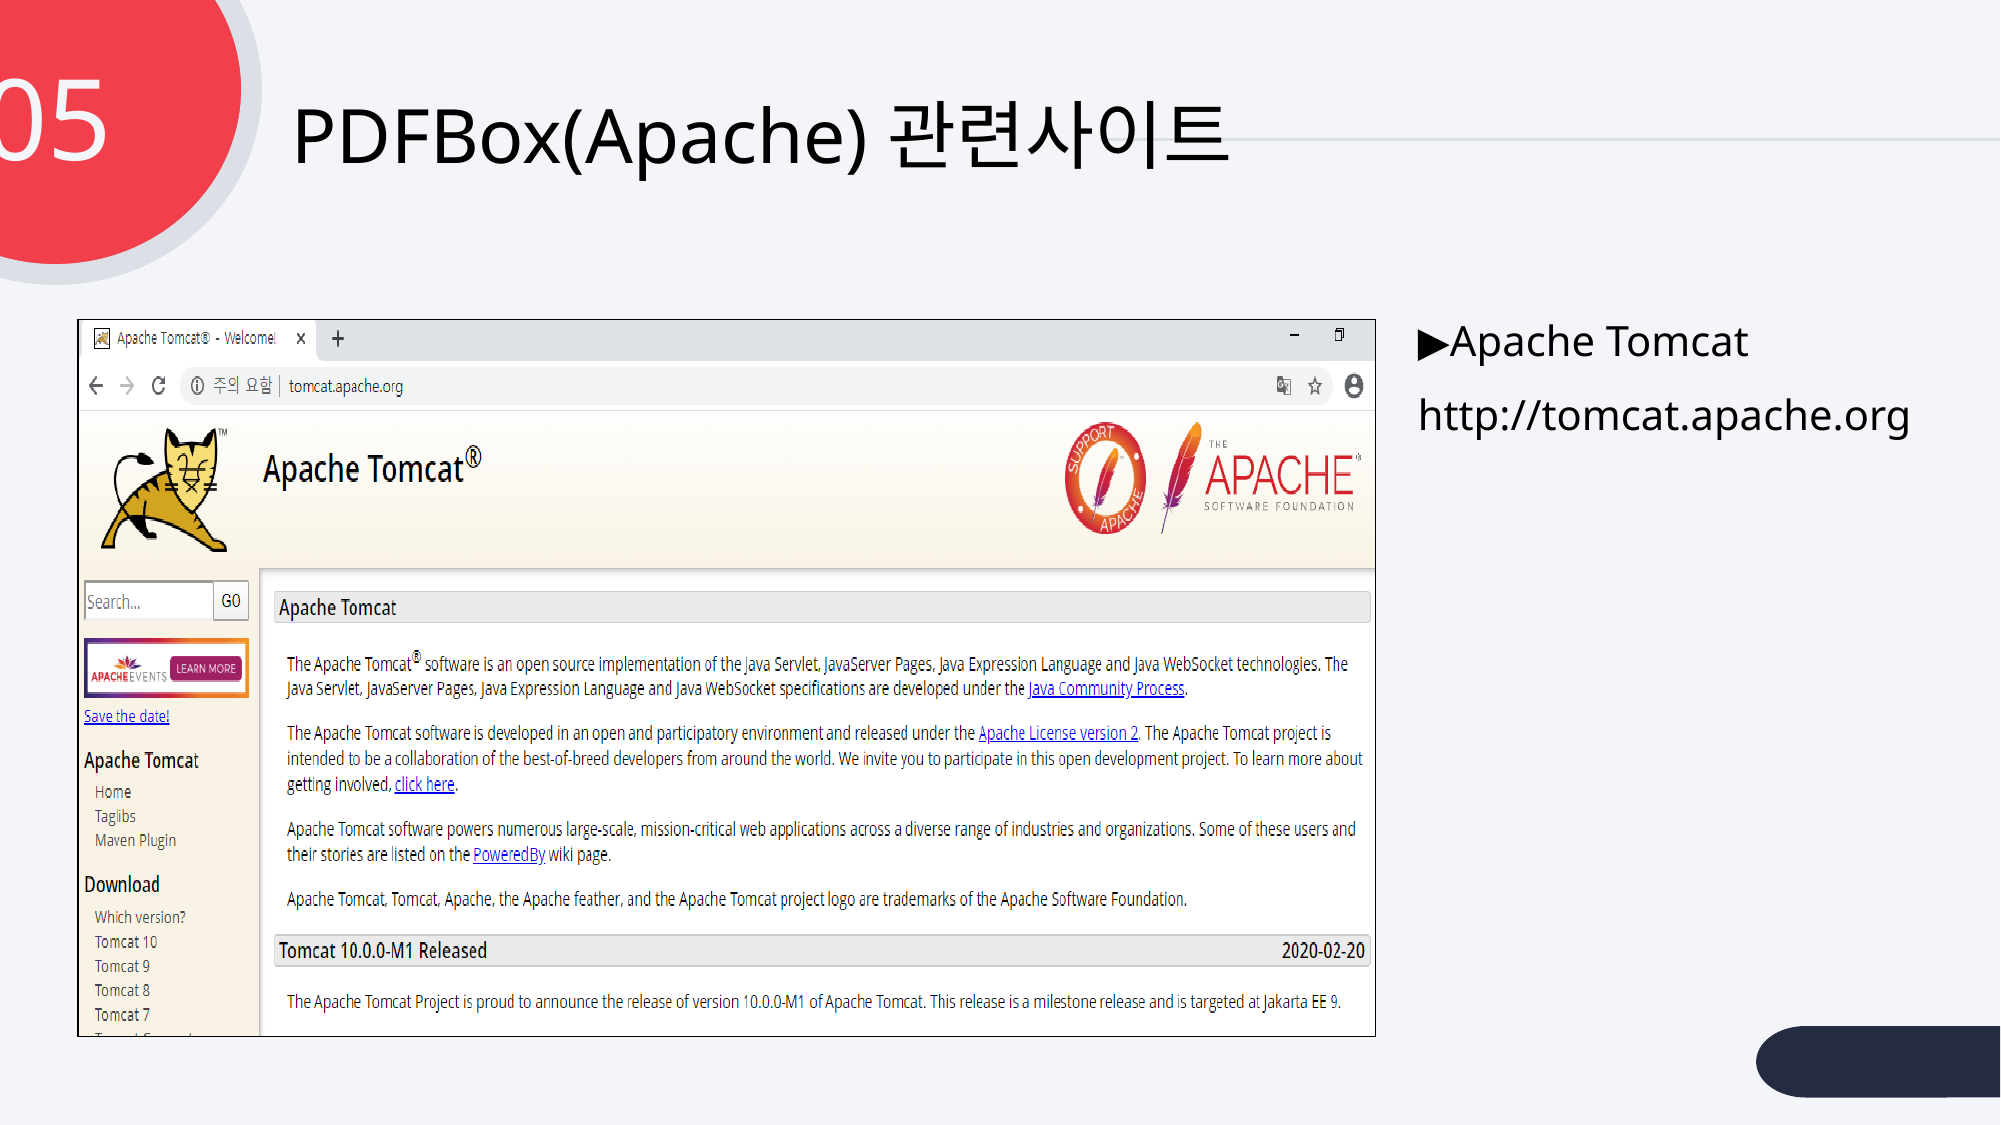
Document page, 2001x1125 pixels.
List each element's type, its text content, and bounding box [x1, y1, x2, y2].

title PDFBox(Apache) 관련사이트 [290, 89, 1458, 191]
list 05 [0, 47, 167, 186]
list ▶Apache Tomcat http://tomcat.apache.org [1417, 320, 1963, 945]
picture [78, 320, 1375, 1036]
